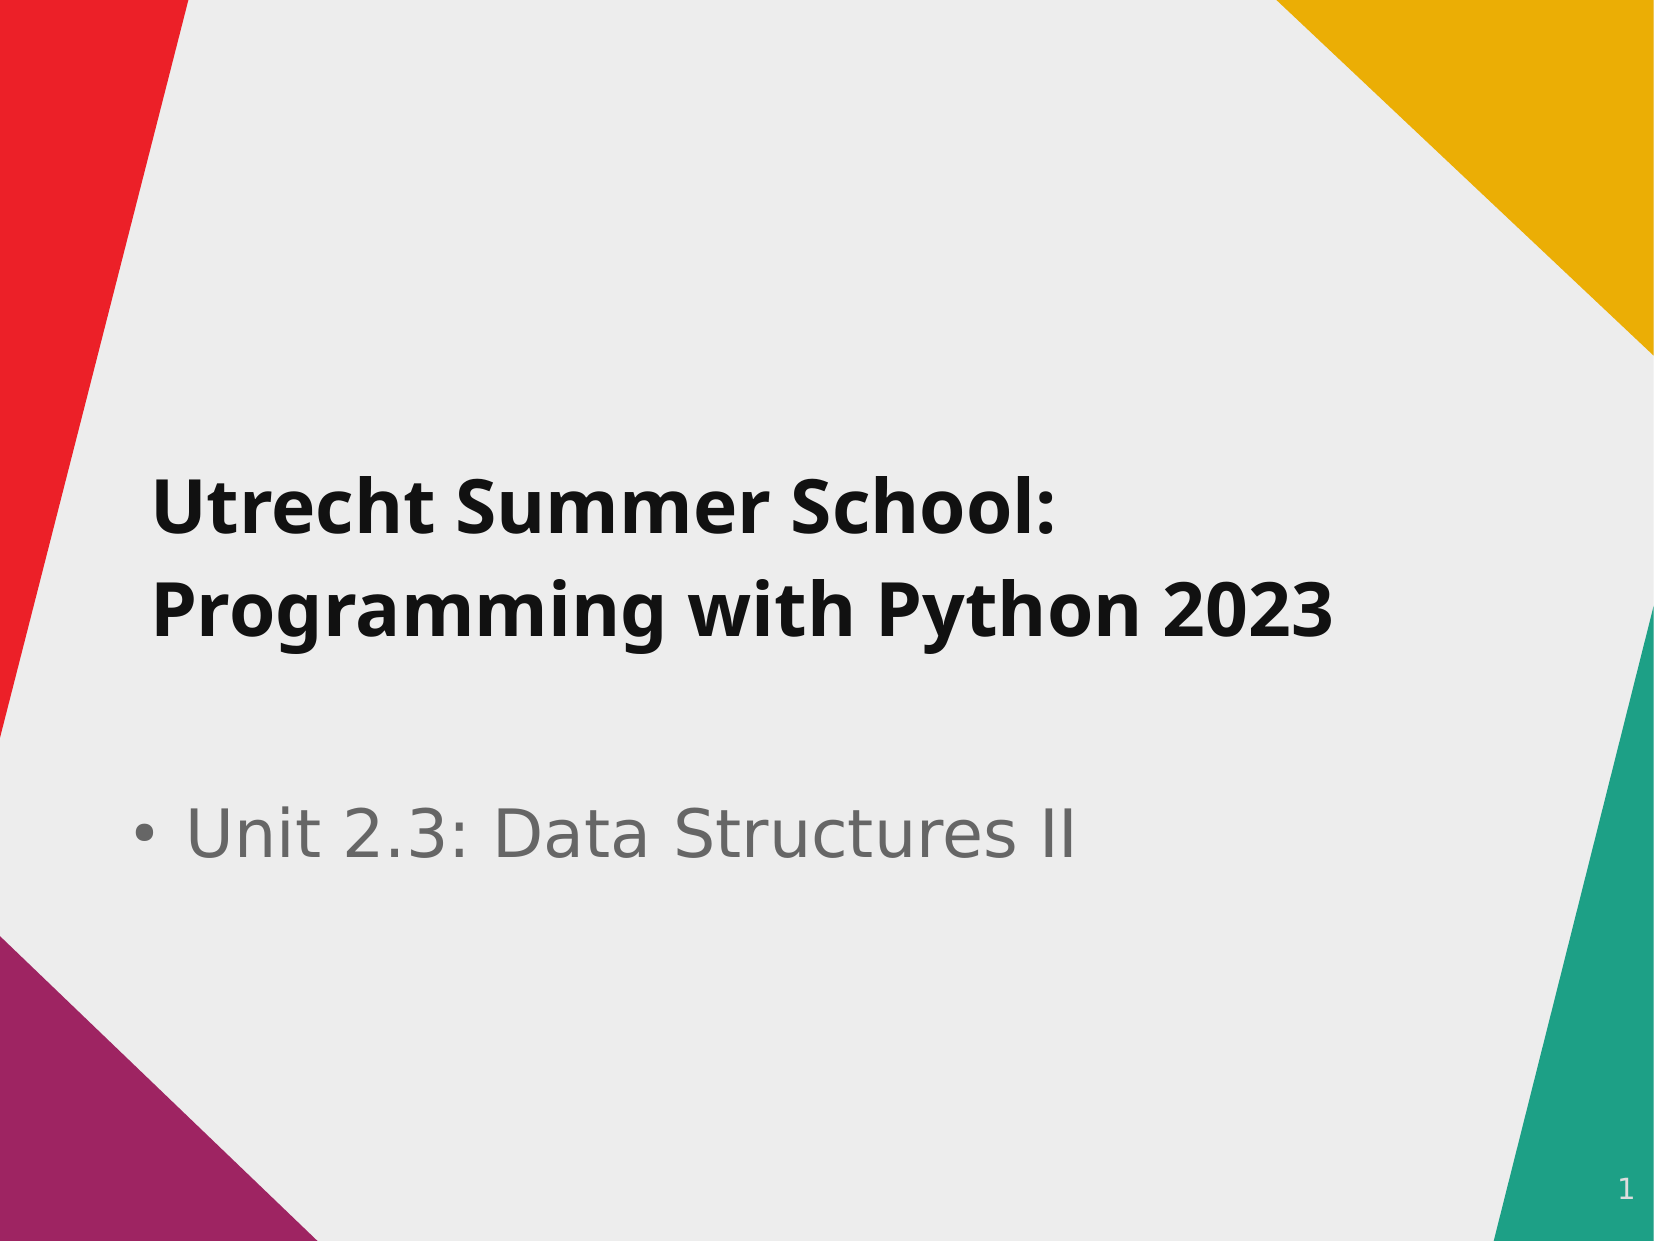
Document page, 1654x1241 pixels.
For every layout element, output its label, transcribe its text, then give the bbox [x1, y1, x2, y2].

list Unit 2.3: Data Structures II [114, 795, 1539, 1033]
text_box Utrecht Summer School: Programming with Python 2023 [150, 453, 1496, 661]
